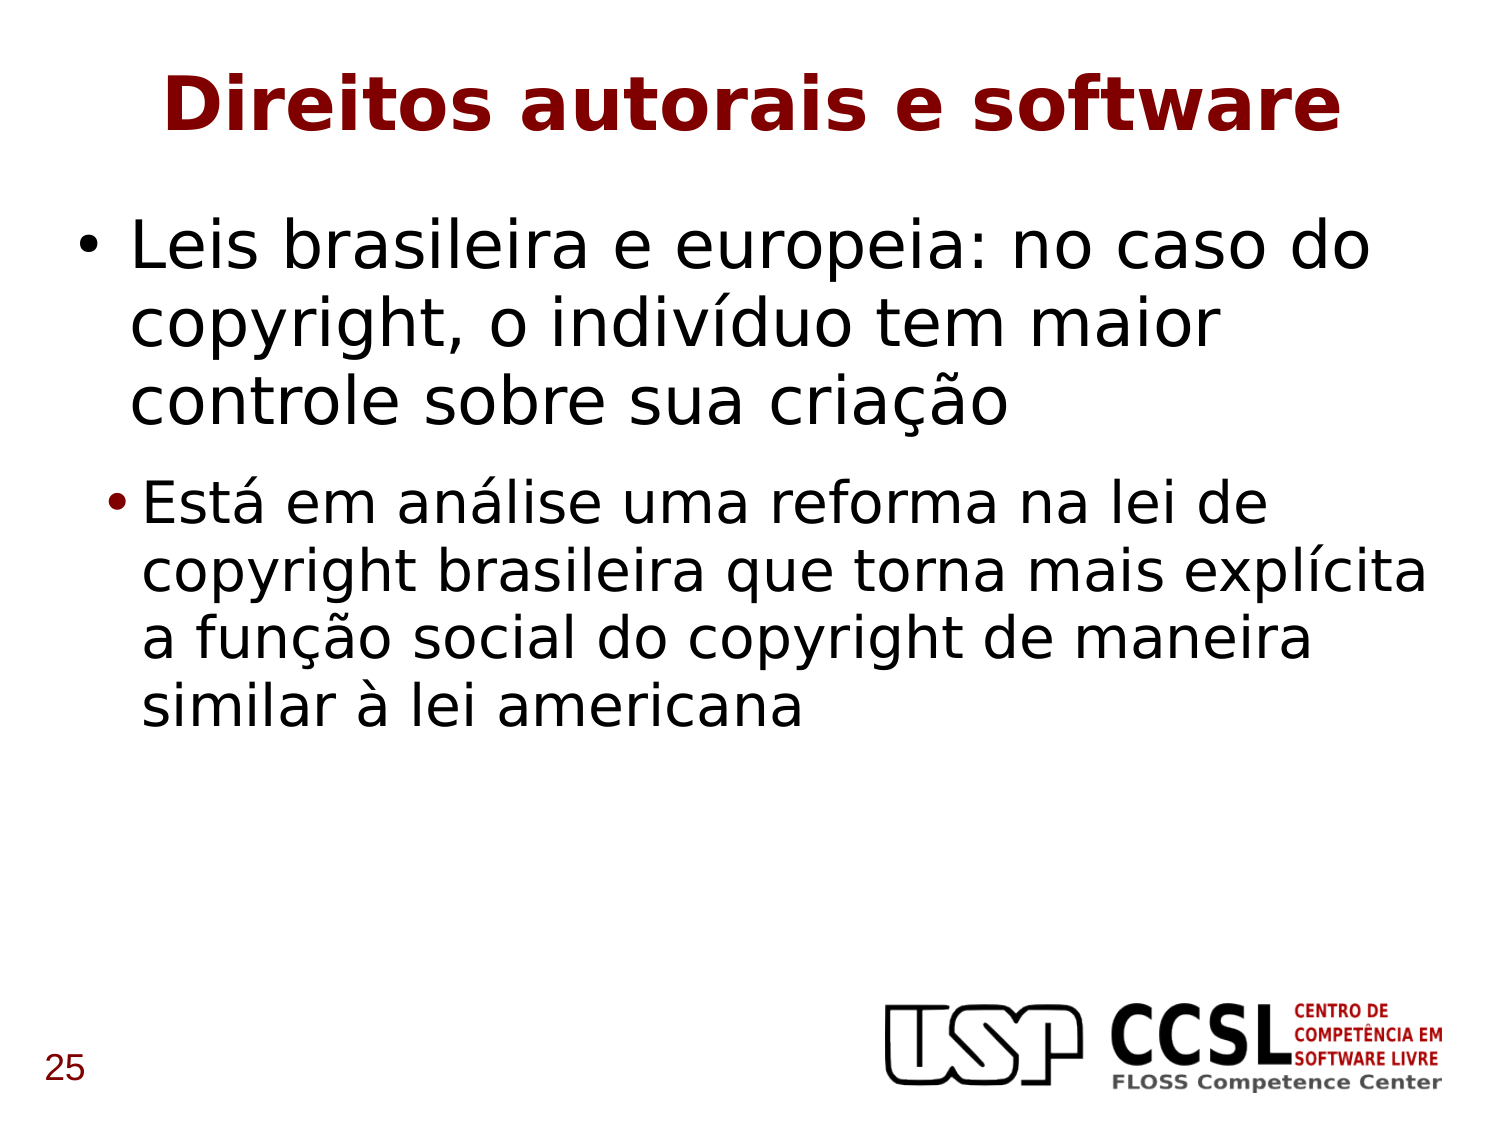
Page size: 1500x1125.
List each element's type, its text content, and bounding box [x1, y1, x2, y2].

title Direitos autorais e software [59, 29, 1447, 180]
picture [885, 1003, 1442, 1093]
list Leis brasileira e europeia: no caso do copyright, o indivíduo tem maior controle sobre sua criação Está em análise uma reforma na lei de copyright brasileira que torna mais explícita a função social do copyright de maneira similar à lei americana [59, 206, 1447, 950]
